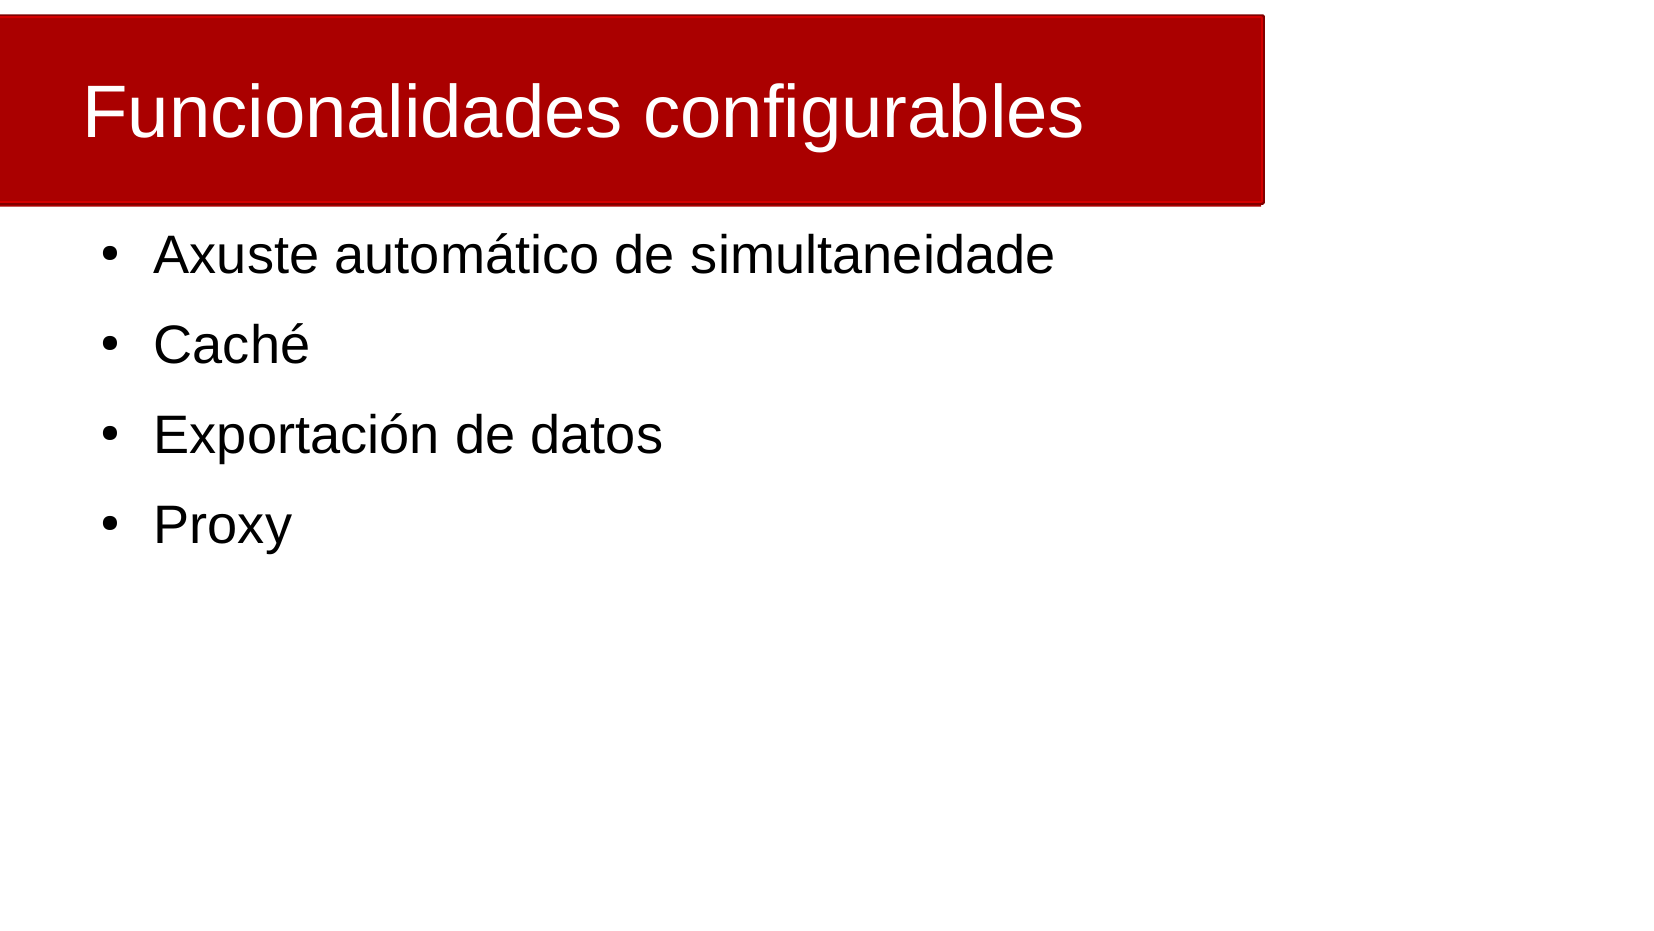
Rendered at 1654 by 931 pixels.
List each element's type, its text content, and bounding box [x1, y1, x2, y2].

title Funcionalidades configurables [82, 35, 1235, 189]
list Axuste automático de simultaneidade Caché Exportación de datos Proxy [82, 224, 1571, 764]
